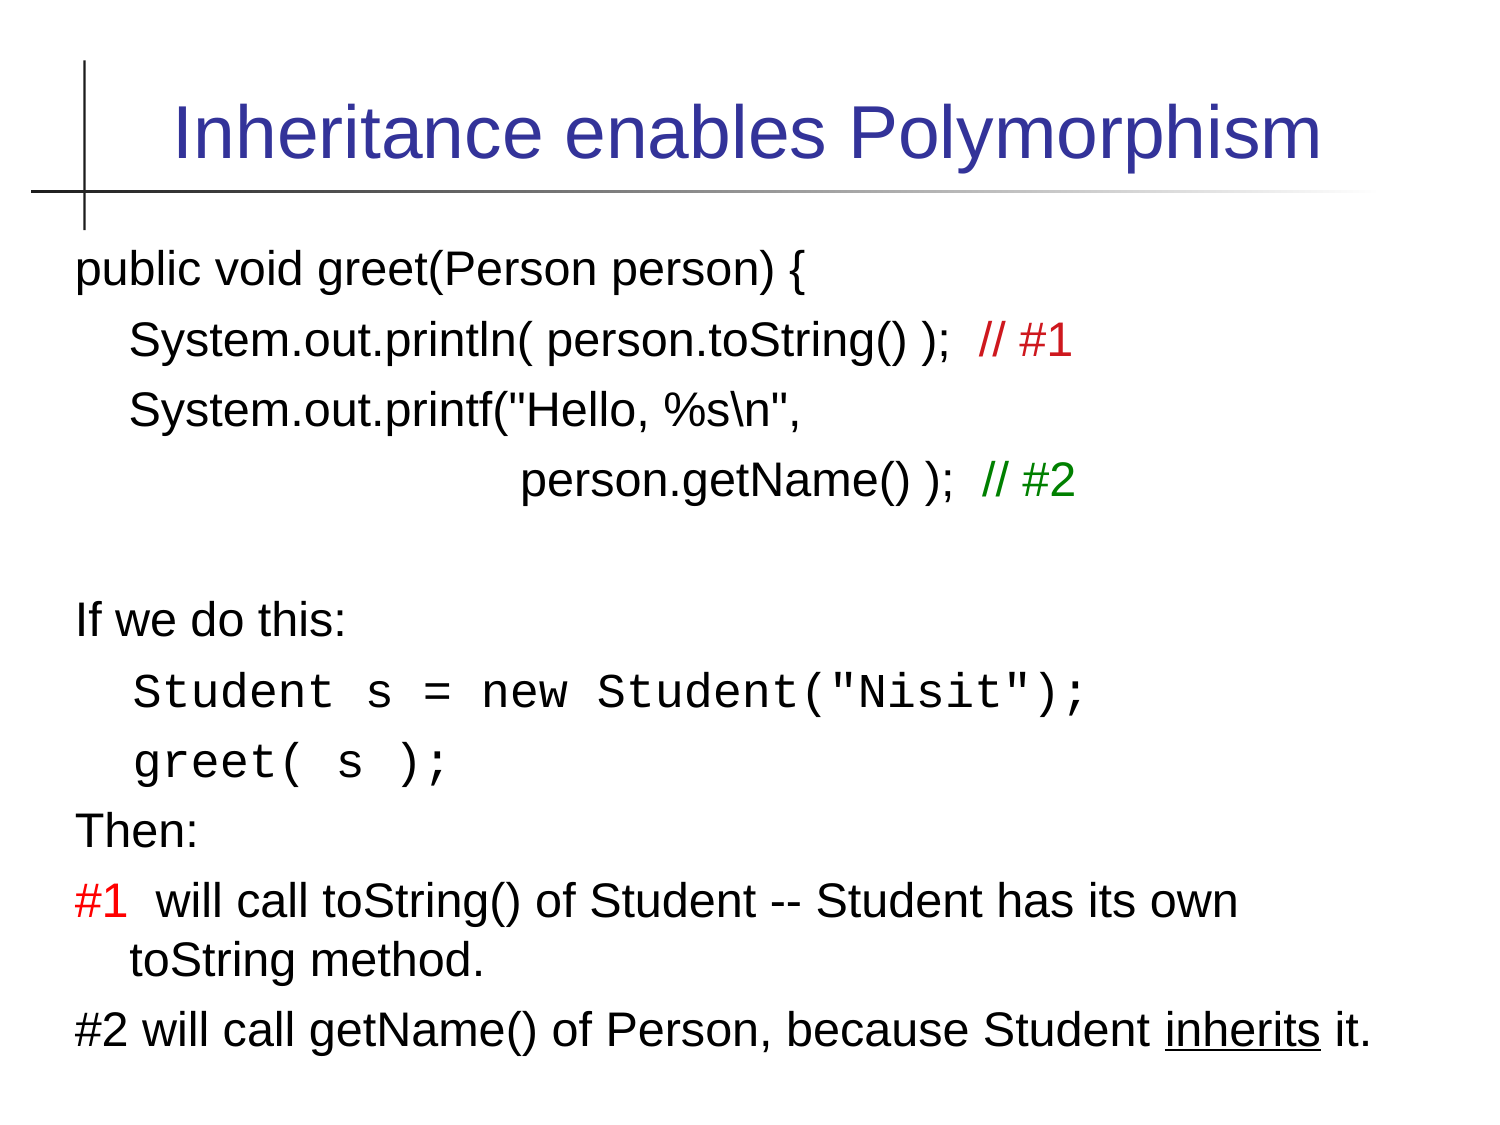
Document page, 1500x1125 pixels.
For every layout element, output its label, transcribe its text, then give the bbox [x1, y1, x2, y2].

list public void greet(Person person) { System.out.println( person.toString() ); // #1 System.out.printf("Hello, %s\n", person.getName() ); // #2 If we do this: Student s = new Student("Nisit"); greet( s ); Then: #1 will call toString() of Student -- Student has its own toString method. #2 will call getName() of Person, because Student inherits it. [60, 229, 1408, 1081]
title Inheritance enables Polymorphism [100, 42, 1397, 182]
